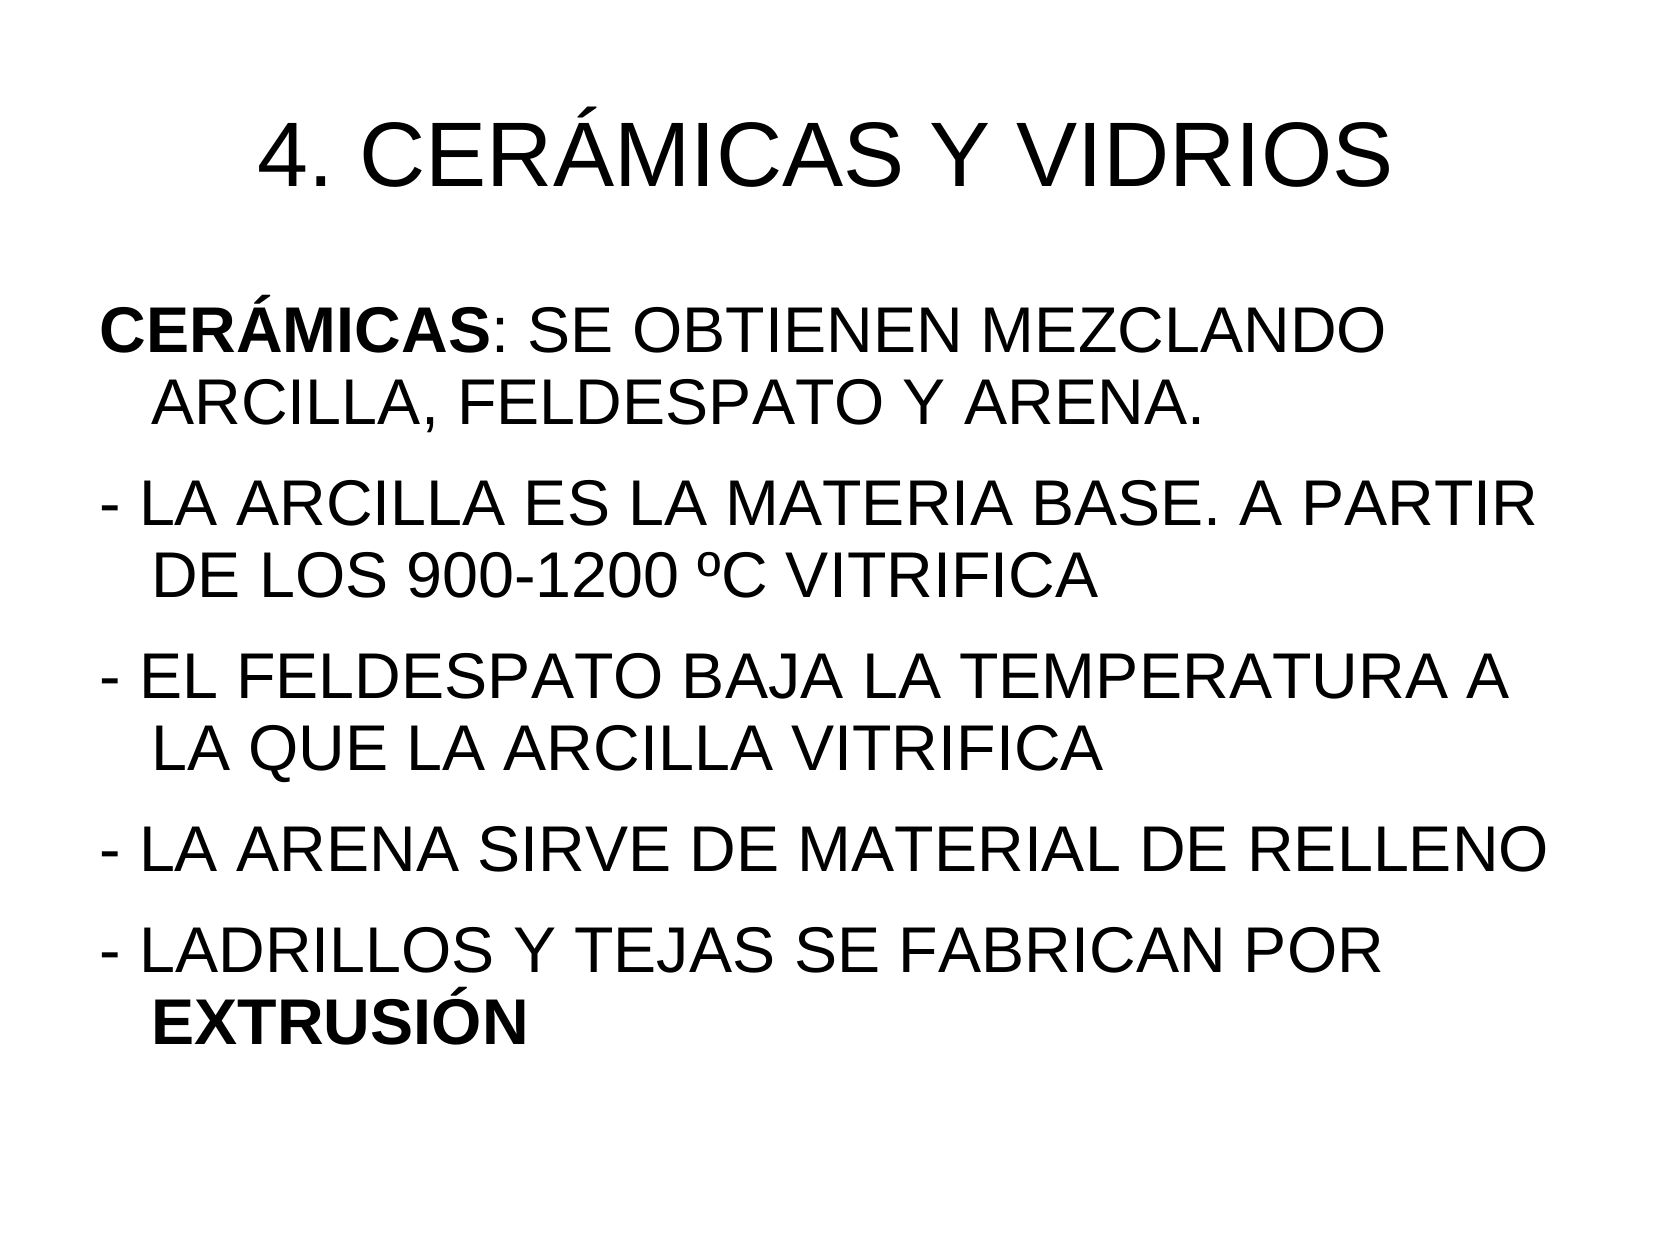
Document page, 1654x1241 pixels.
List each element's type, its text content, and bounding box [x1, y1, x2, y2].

list CERÁMICAS: SE OBTIENEN MEZCLANDO ARCILLA, FELDESPATO Y ARENA. - LA ARCILLA ES LA MATERIA BASE. A PARTIR DE LOS 900-1200 ºC VITRIFICA - EL FELDESPATO BAJA LA TEMPERATURA A LA QUE LA ARCILLA VITRIFICA - LA ARENA SIRVE DE MATERIAL DE RELLENO - LADRILLOS Y TEJAS SE FABRICAN POR EXTRUSIÓN [82, 290, 1571, 1109]
title 4. CERÁMICAS Y VIDRIOS [82, 56, 1571, 250]
